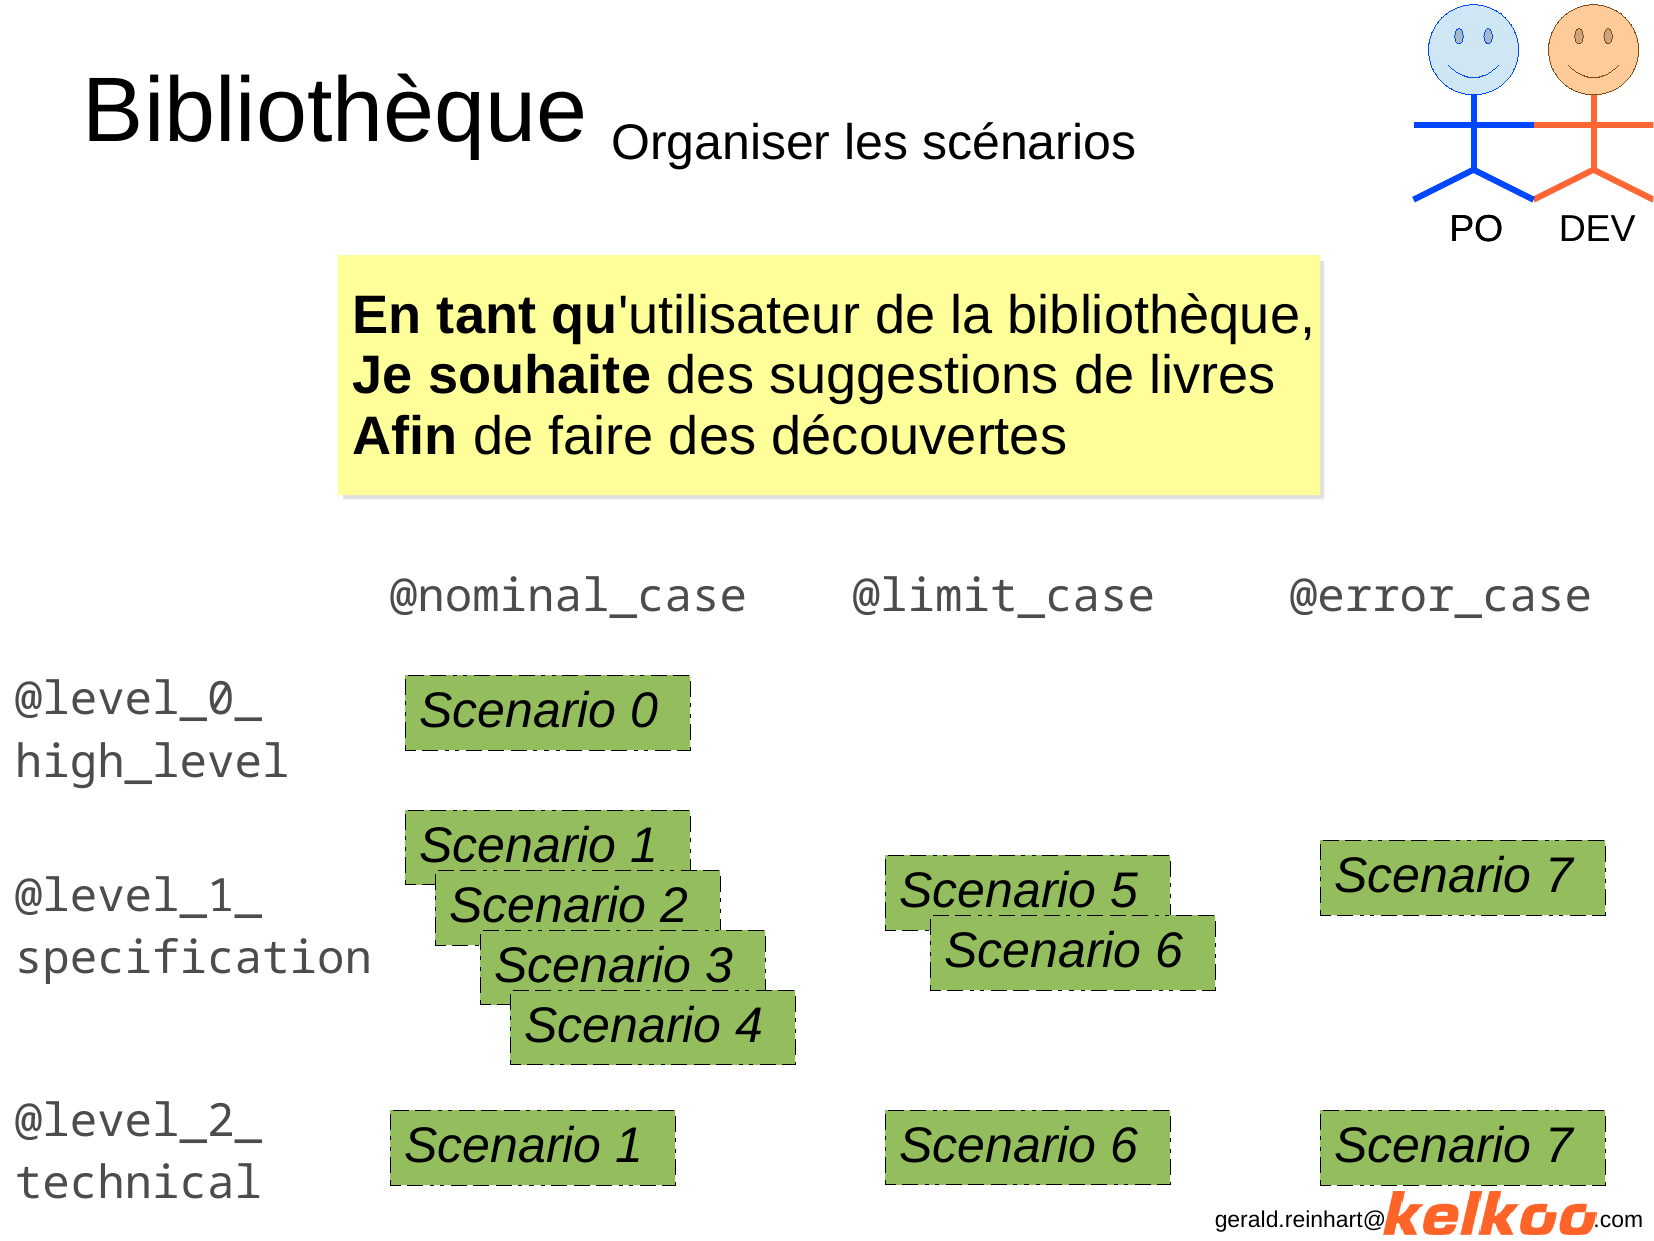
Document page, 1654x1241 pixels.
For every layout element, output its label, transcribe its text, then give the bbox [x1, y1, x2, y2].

text_box Scenario 1 [405, 810, 691, 870]
text_box Scenario 0 [405, 675, 691, 751]
text_box Scenario 7 [1320, 840, 1606, 916]
text_box @level_0_ high_level [0, 658, 663, 781]
picture [1383, 1191, 1597, 1199]
text_box En tant qu'utilisateur de la bibliothèque, Je souhaite des suggestions de livres Afin de faire des découvertes [337, 255, 1321, 496]
text_box gerald.reinhart@ .com [1193, 1199, 1654, 1241]
text_box Scenario 2 [436, 870, 721, 946]
title Bibliothèque [82, 5, 1571, 213]
text_box PO [1413, 213, 1534, 257]
text_box Scenario 5 [885, 855, 1171, 931]
text_box Scenario 3 [480, 930, 766, 1005]
text_box @error_case [1275, 555, 1623, 624]
text_box Scenario 4 [510, 990, 796, 1065]
text_box @nominal_case [375, 555, 783, 624]
text_box Scenario 7 [1320, 1110, 1606, 1186]
text_box DEV [1534, 199, 1654, 257]
text_box Scenario 6 [885, 1110, 1171, 1185]
text_box @level_1_ specification [0, 855, 436, 977]
text_box @level_2_ technical [0, 1080, 318, 1202]
text_box Scenario 1 [390, 1110, 676, 1186]
text_box @limit_case [837, 555, 1186, 624]
text_box [1571, 4, 1639, 95]
text_box Organiser les scénarios [596, 106, 1152, 178]
text_box Scenario 6 [930, 915, 1216, 991]
